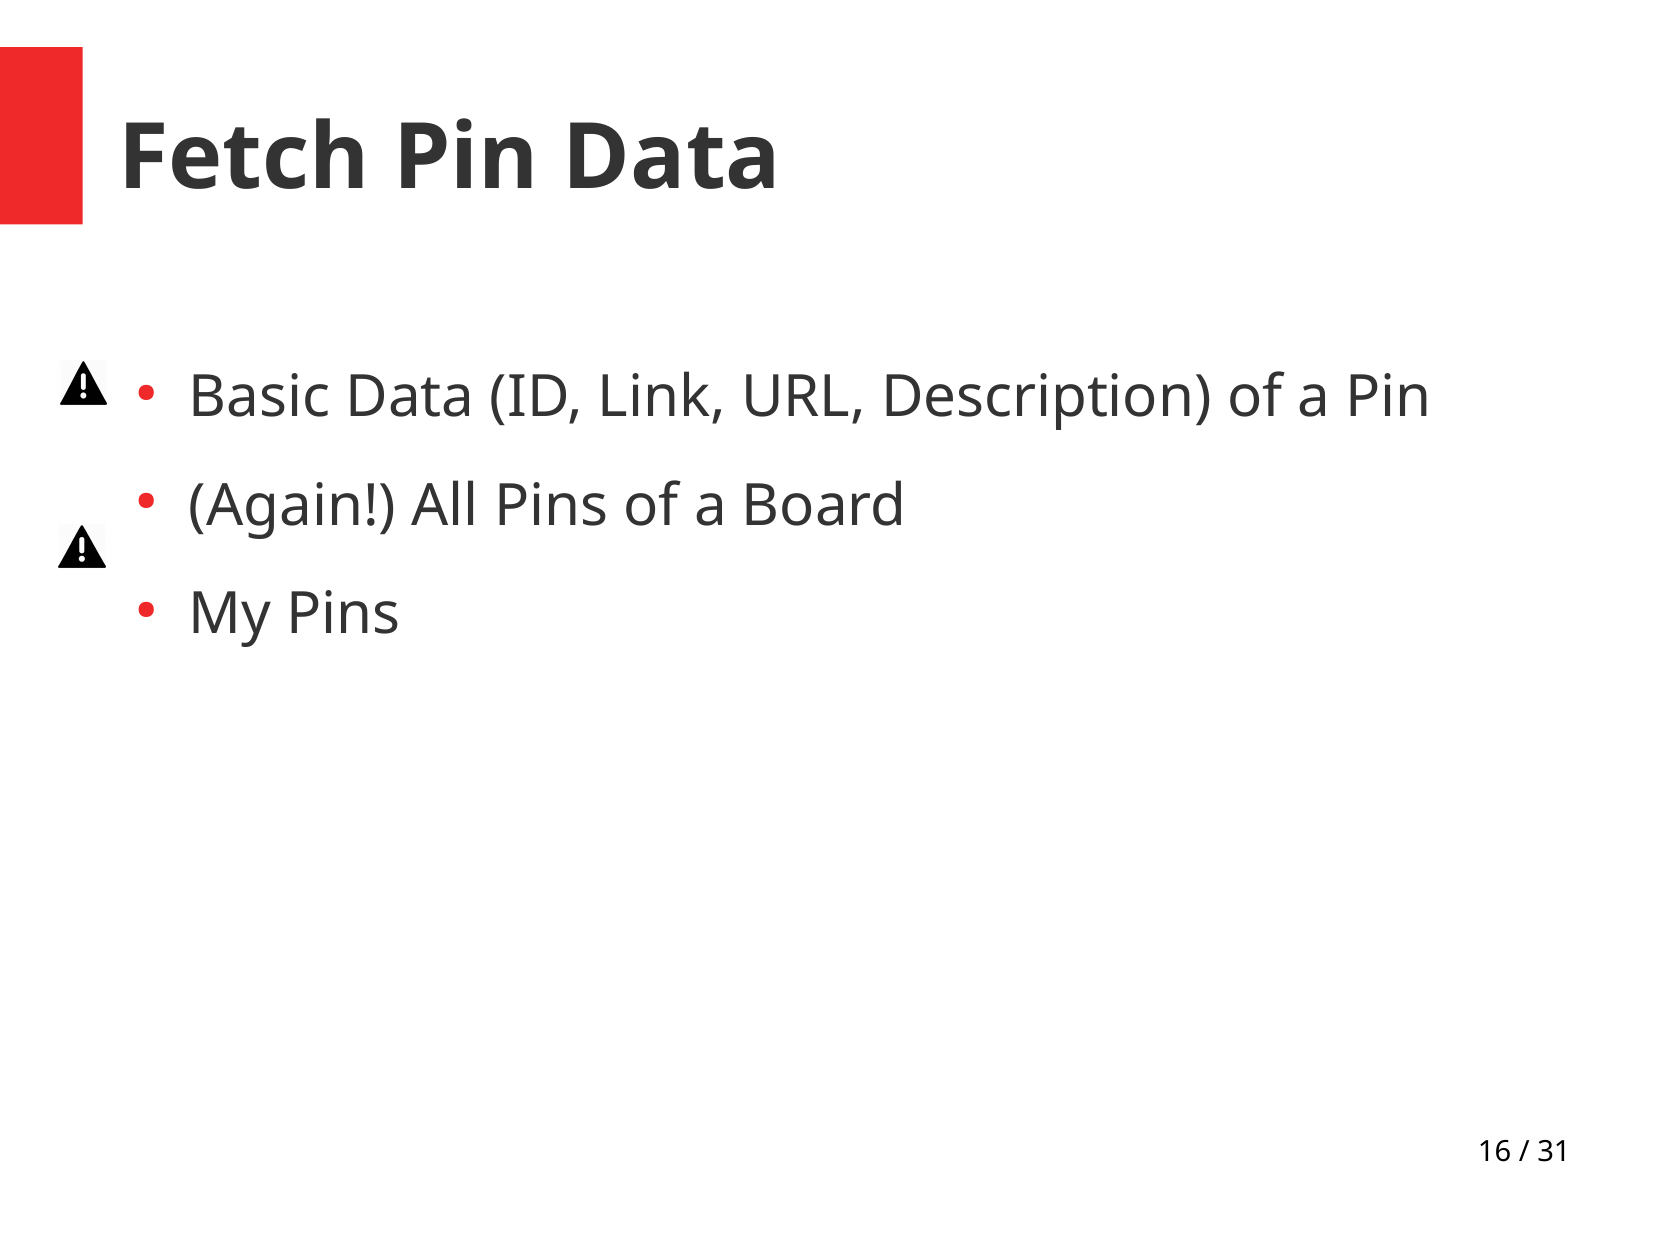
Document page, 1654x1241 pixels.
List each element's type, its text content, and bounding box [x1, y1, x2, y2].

list Basic Data (ID, Link, URL, Description) of a Pin (Again!) All Pins of a Board My Pins [118, 354, 1536, 1074]
picture [58, 523, 106, 571]
title Fetch Pin Data [118, 49, 1571, 257]
picture [60, 359, 107, 407]
